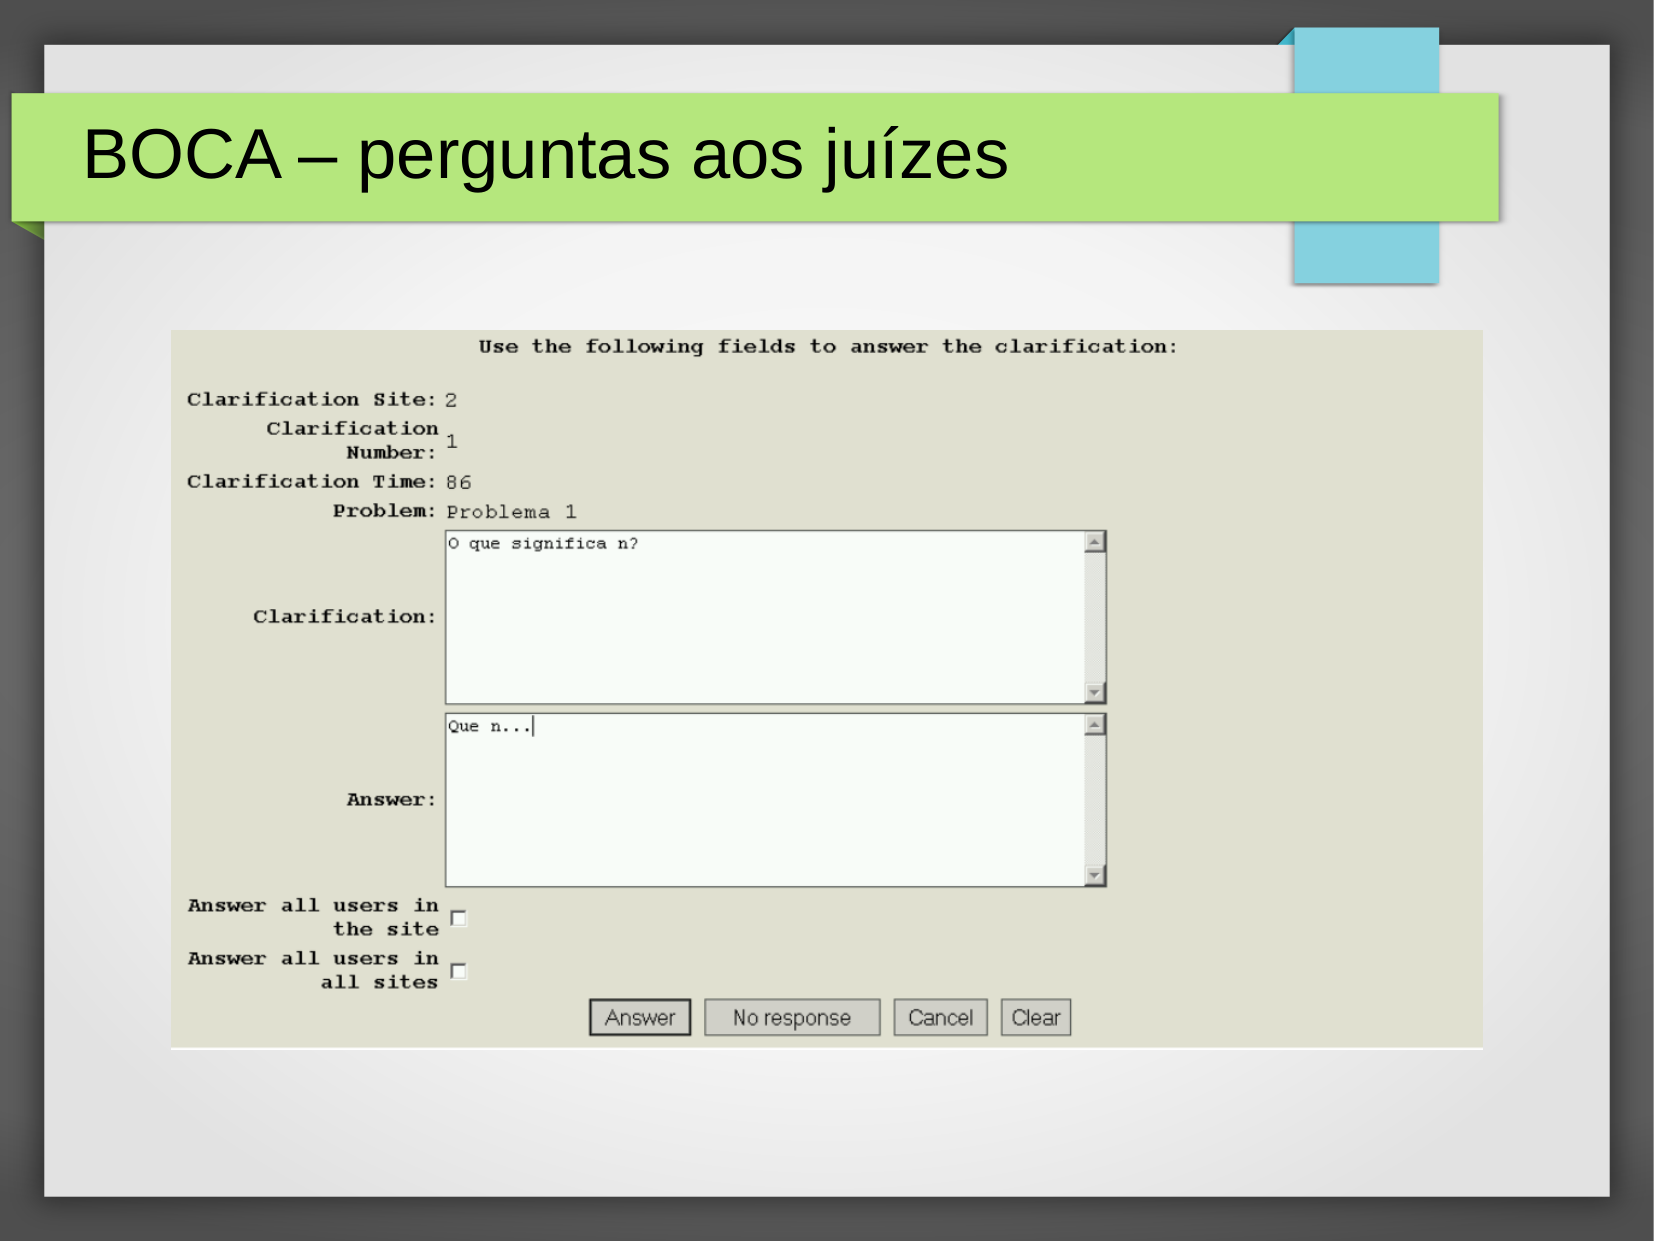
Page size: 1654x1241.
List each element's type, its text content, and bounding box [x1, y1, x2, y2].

title BOCA – perguntas aos juízes [82, 94, 1264, 213]
picture [0, 0, 1654, 1241]
